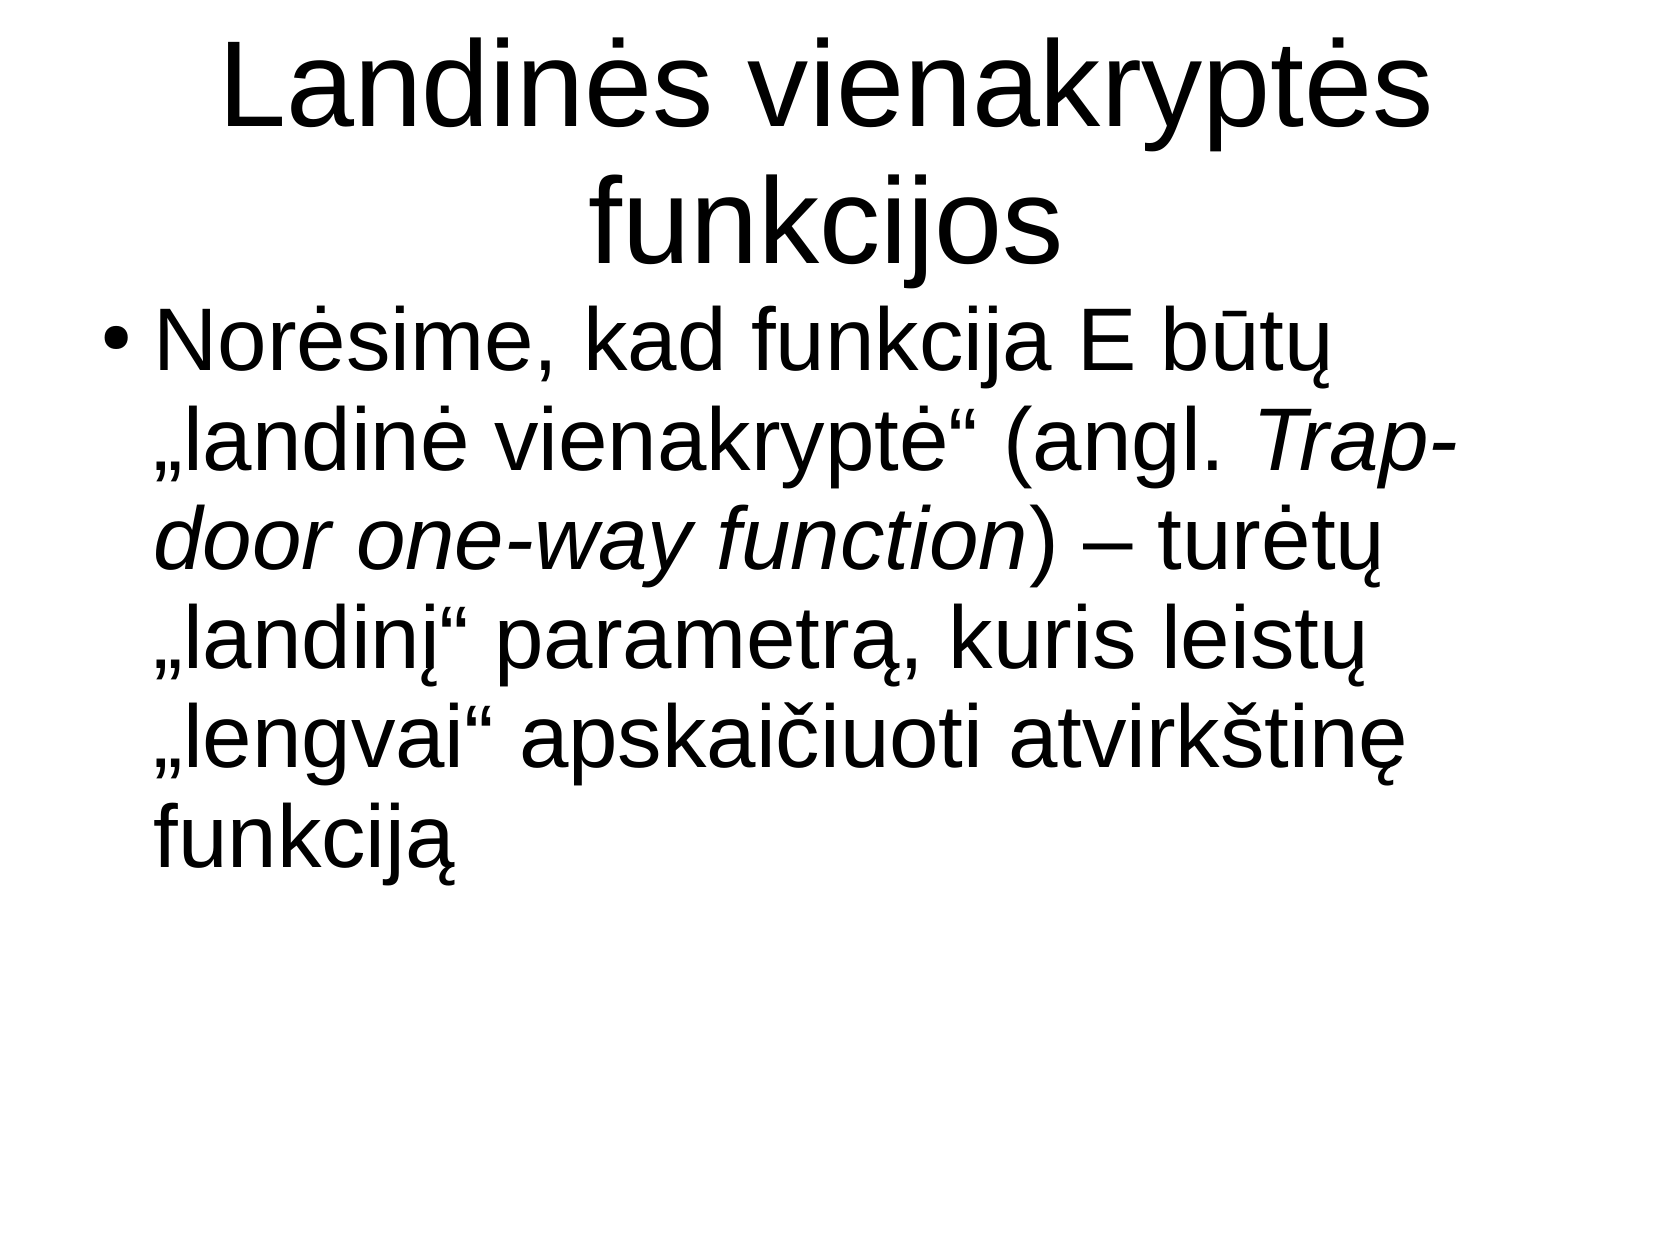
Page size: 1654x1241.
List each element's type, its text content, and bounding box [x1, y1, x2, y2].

title Landinės vienakryptės funkcijos [82, 16, 1571, 290]
list Norėsime, kad funkcija E būtų „landinė vienakryptė“ (angl. Trap-door one-way function) – turėtų „landinį“ parametrą, kuris leistų „lengvai“ apskaičiuoti atvirkštinę funkciją [82, 290, 1571, 1010]
